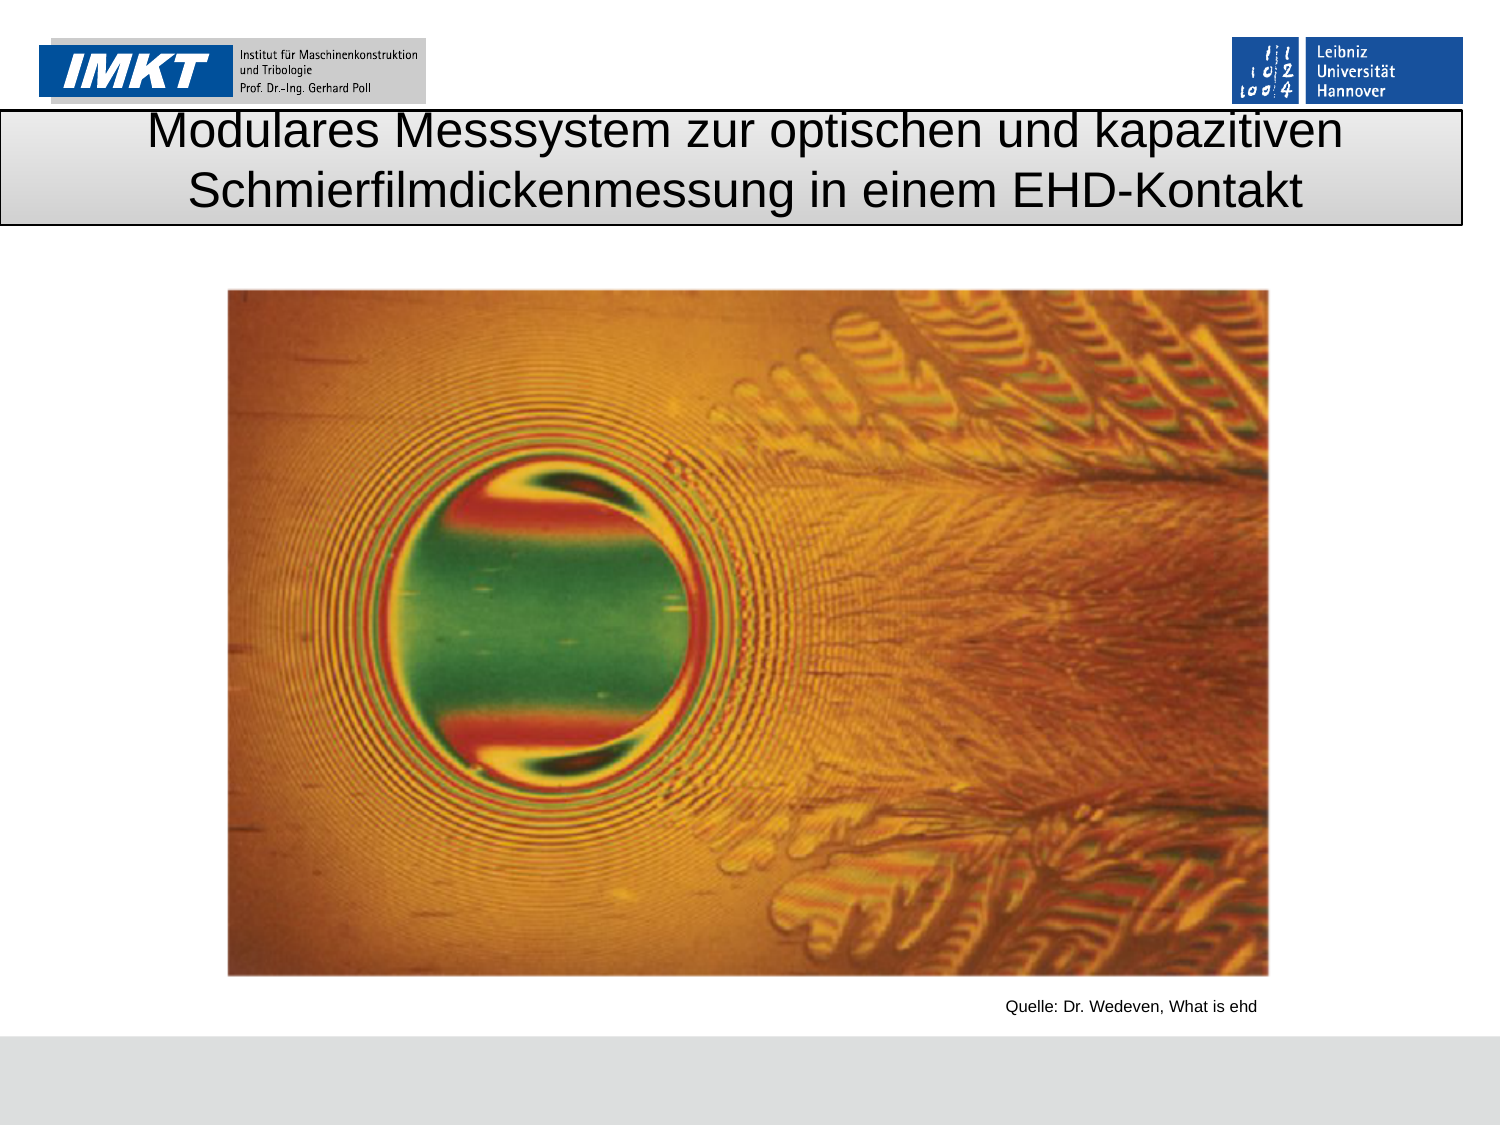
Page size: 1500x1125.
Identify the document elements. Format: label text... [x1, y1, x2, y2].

picture [1232, 37, 1463, 104]
title Modulares Messsystem zur optischen und kapazitiven Schmierfilmdickenmessung in einem EHD-Kontakt [0, 110, 1463, 225]
text_box Quelle: Dr. Wedeven, What is ehd [990, 988, 1273, 1023]
picture [225, 278, 1275, 983]
